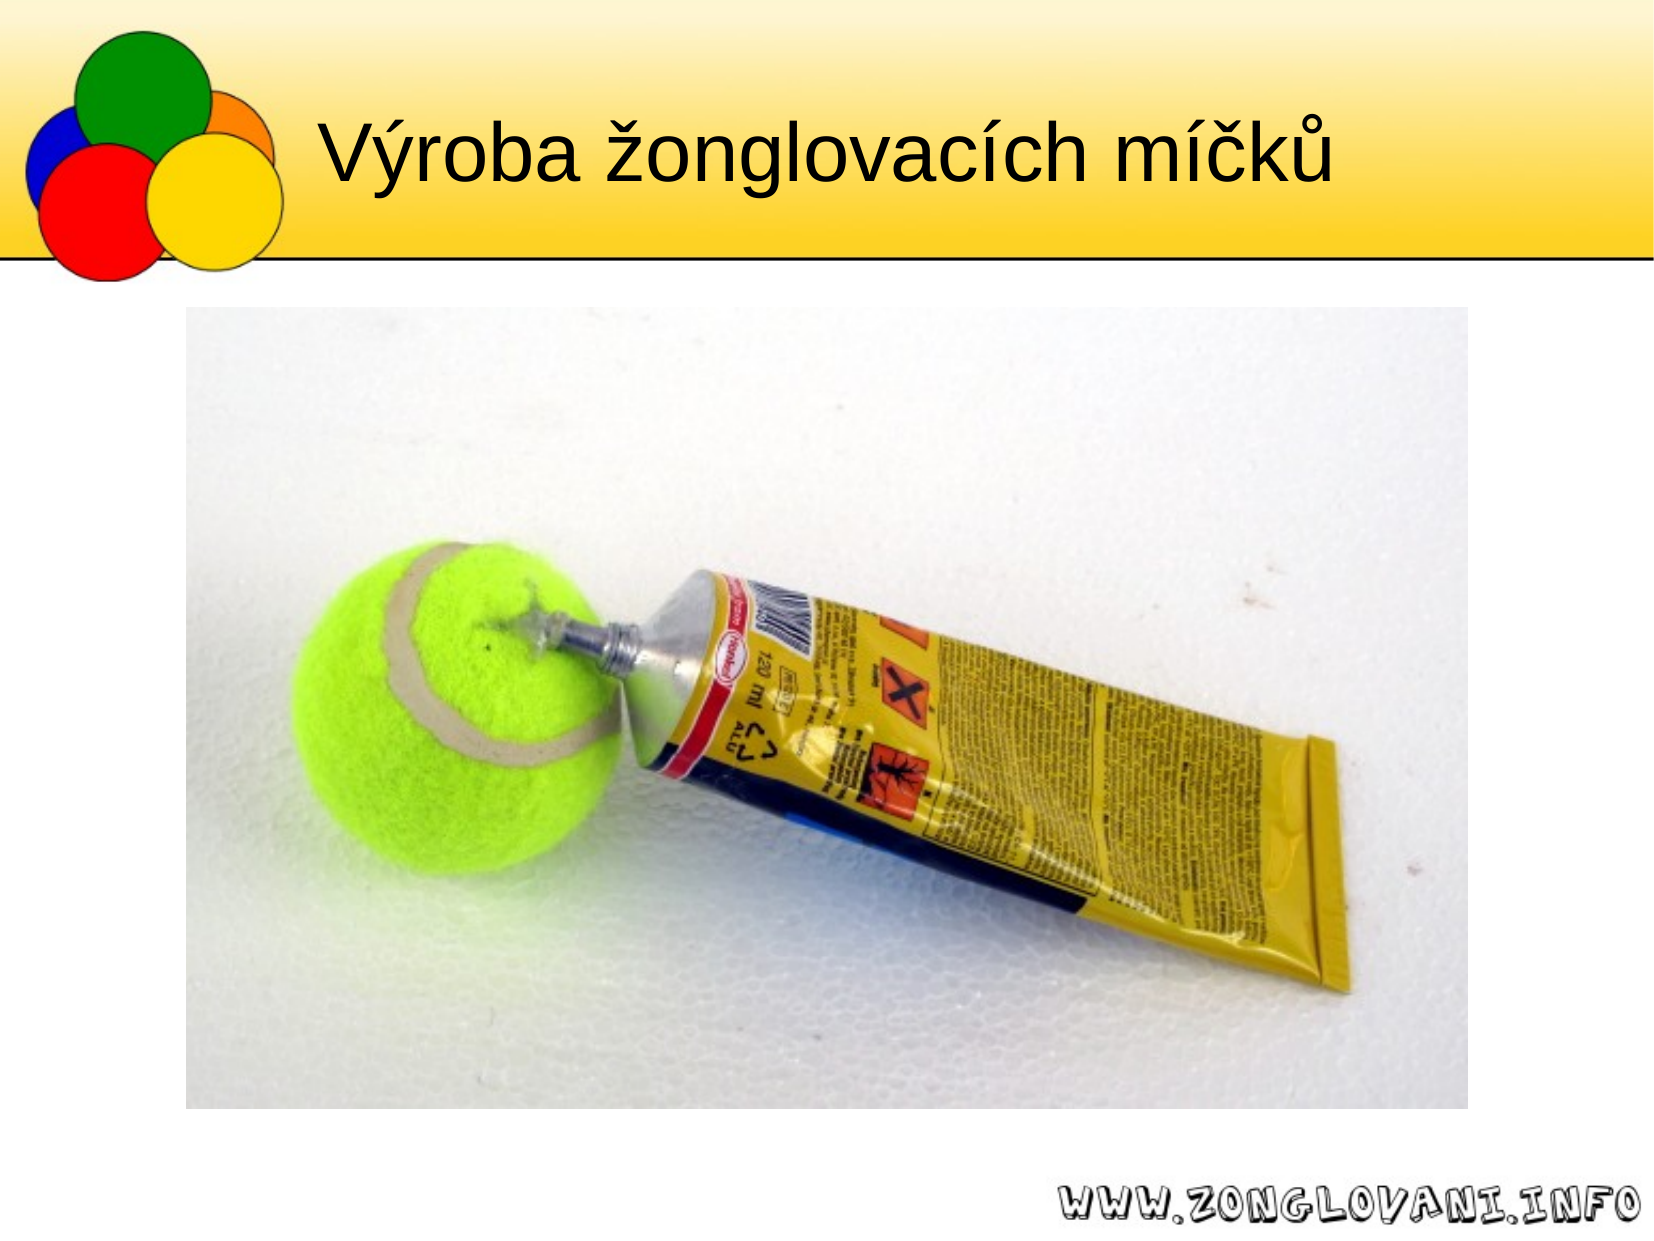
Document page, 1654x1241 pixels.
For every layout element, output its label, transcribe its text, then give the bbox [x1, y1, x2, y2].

title Výroba žonglovacích míčků [82, 49, 1571, 257]
picture [0, 0, 1654, 1241]
